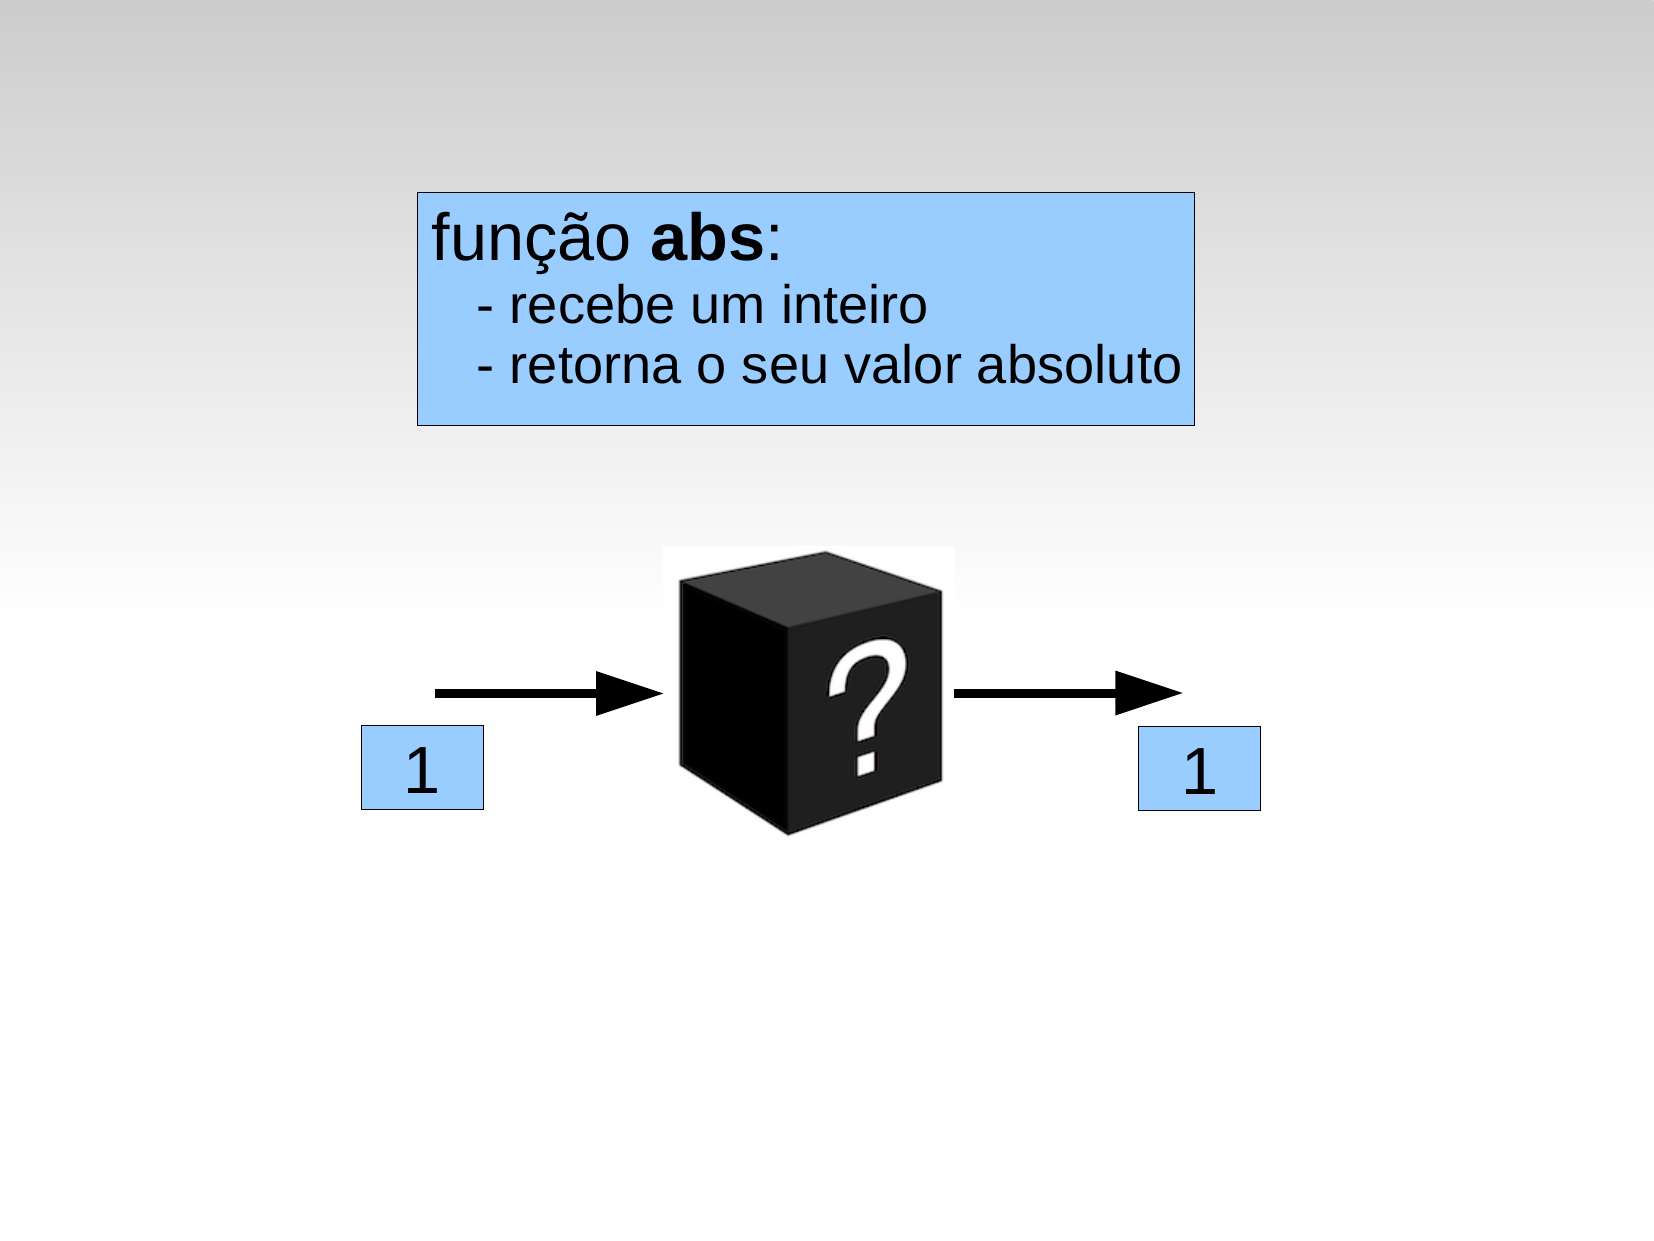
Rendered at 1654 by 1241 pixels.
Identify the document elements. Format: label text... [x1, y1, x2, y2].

picture [663, 546, 955, 838]
text_box 1 [1138, 726, 1261, 811]
text_box função abs: - recebe um inteiro - retorna o seu valor absoluto [417, 192, 1195, 426]
text_box 1 [361, 725, 484, 810]
